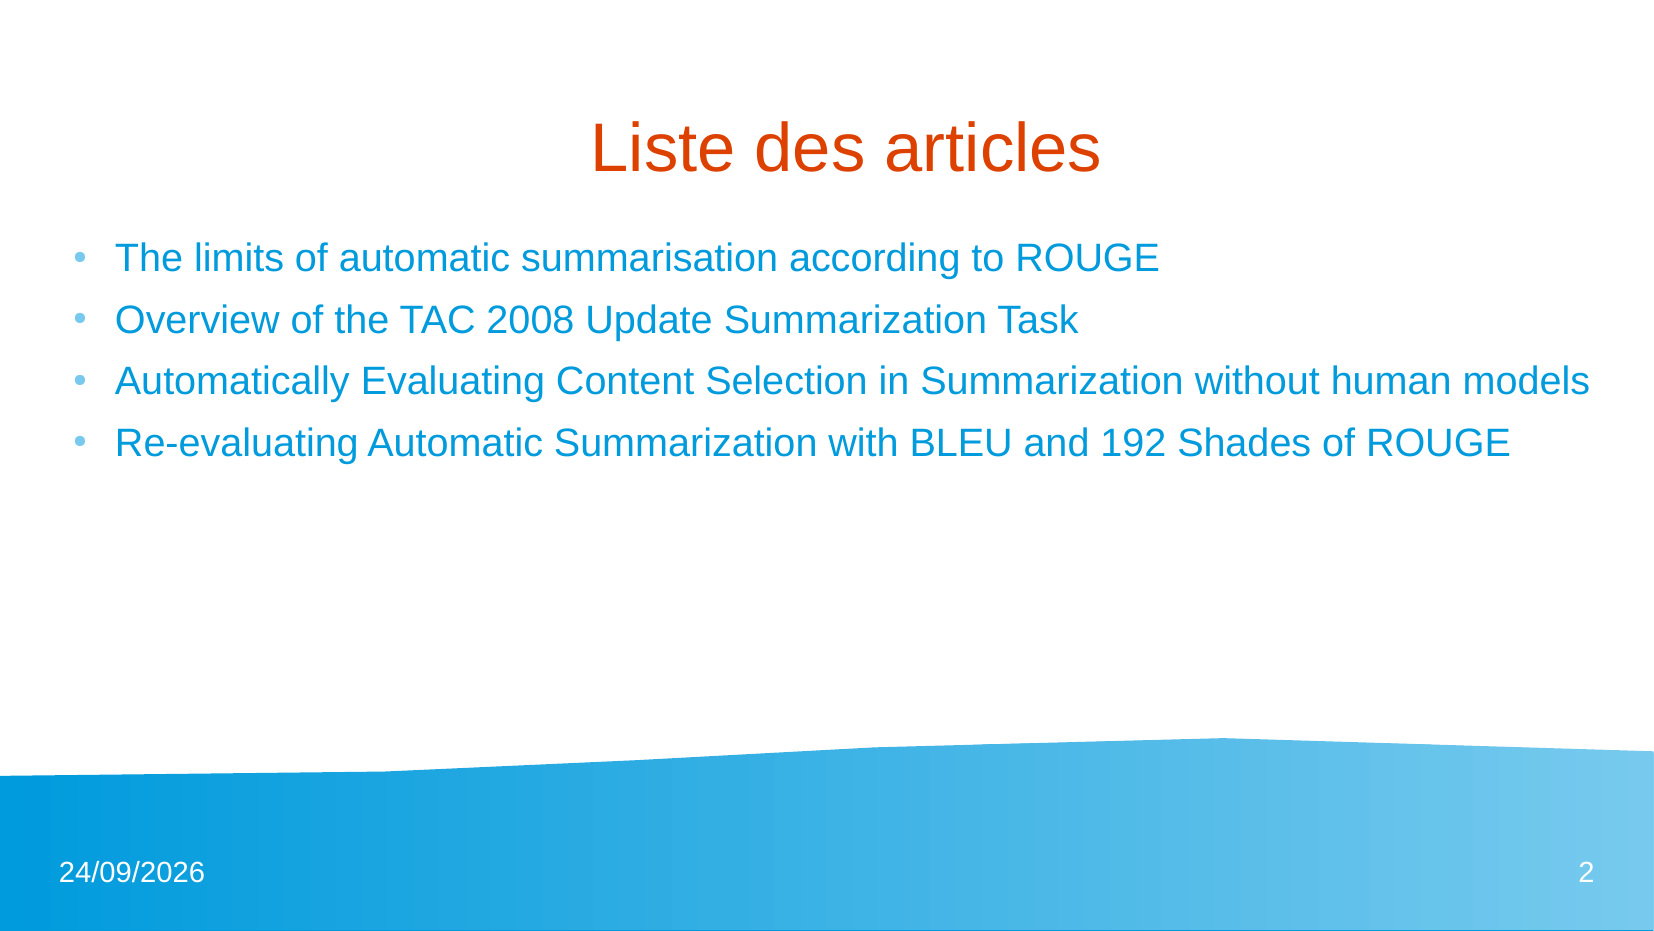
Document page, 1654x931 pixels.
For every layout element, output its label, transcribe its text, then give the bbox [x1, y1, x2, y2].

title Liste des articles [118, 59, 1595, 236]
list The limits of automatic summarisation according to ROUGE Overview of the TAC 2008 Update Summarization Task Automatically Evaluating Content Selection in Summarization without human models Re-evaluating Automatic Summarization with BLEU and 192 Shades of ROUGE [59, 236, 1595, 502]
